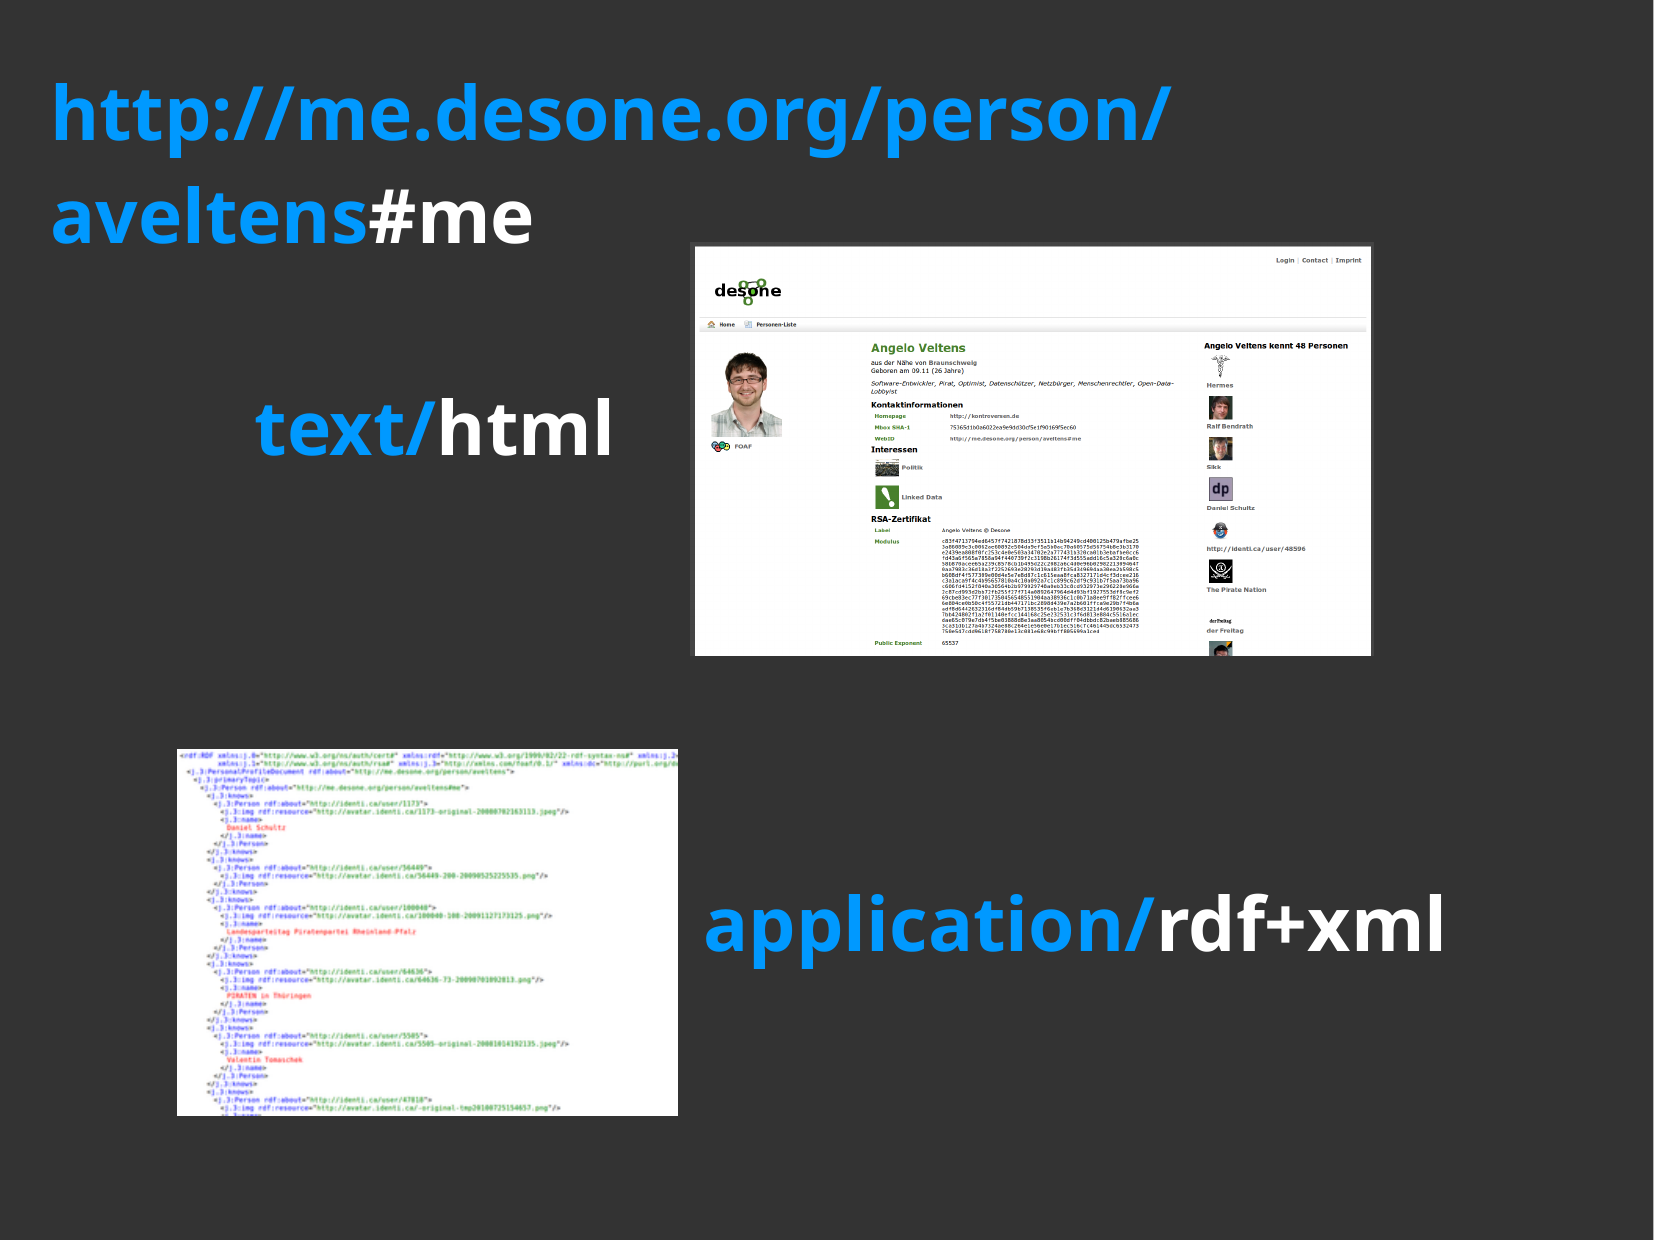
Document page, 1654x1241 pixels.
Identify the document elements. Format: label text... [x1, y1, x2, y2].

text_box http://me.desone.org/person/aveltens#me [35, 53, 1619, 153]
picture [177, 749, 678, 1116]
text_box text/html [240, 367, 1328, 467]
text_box application/rdf+xml [688, 863, 1516, 963]
picture [690, 242, 1374, 656]
